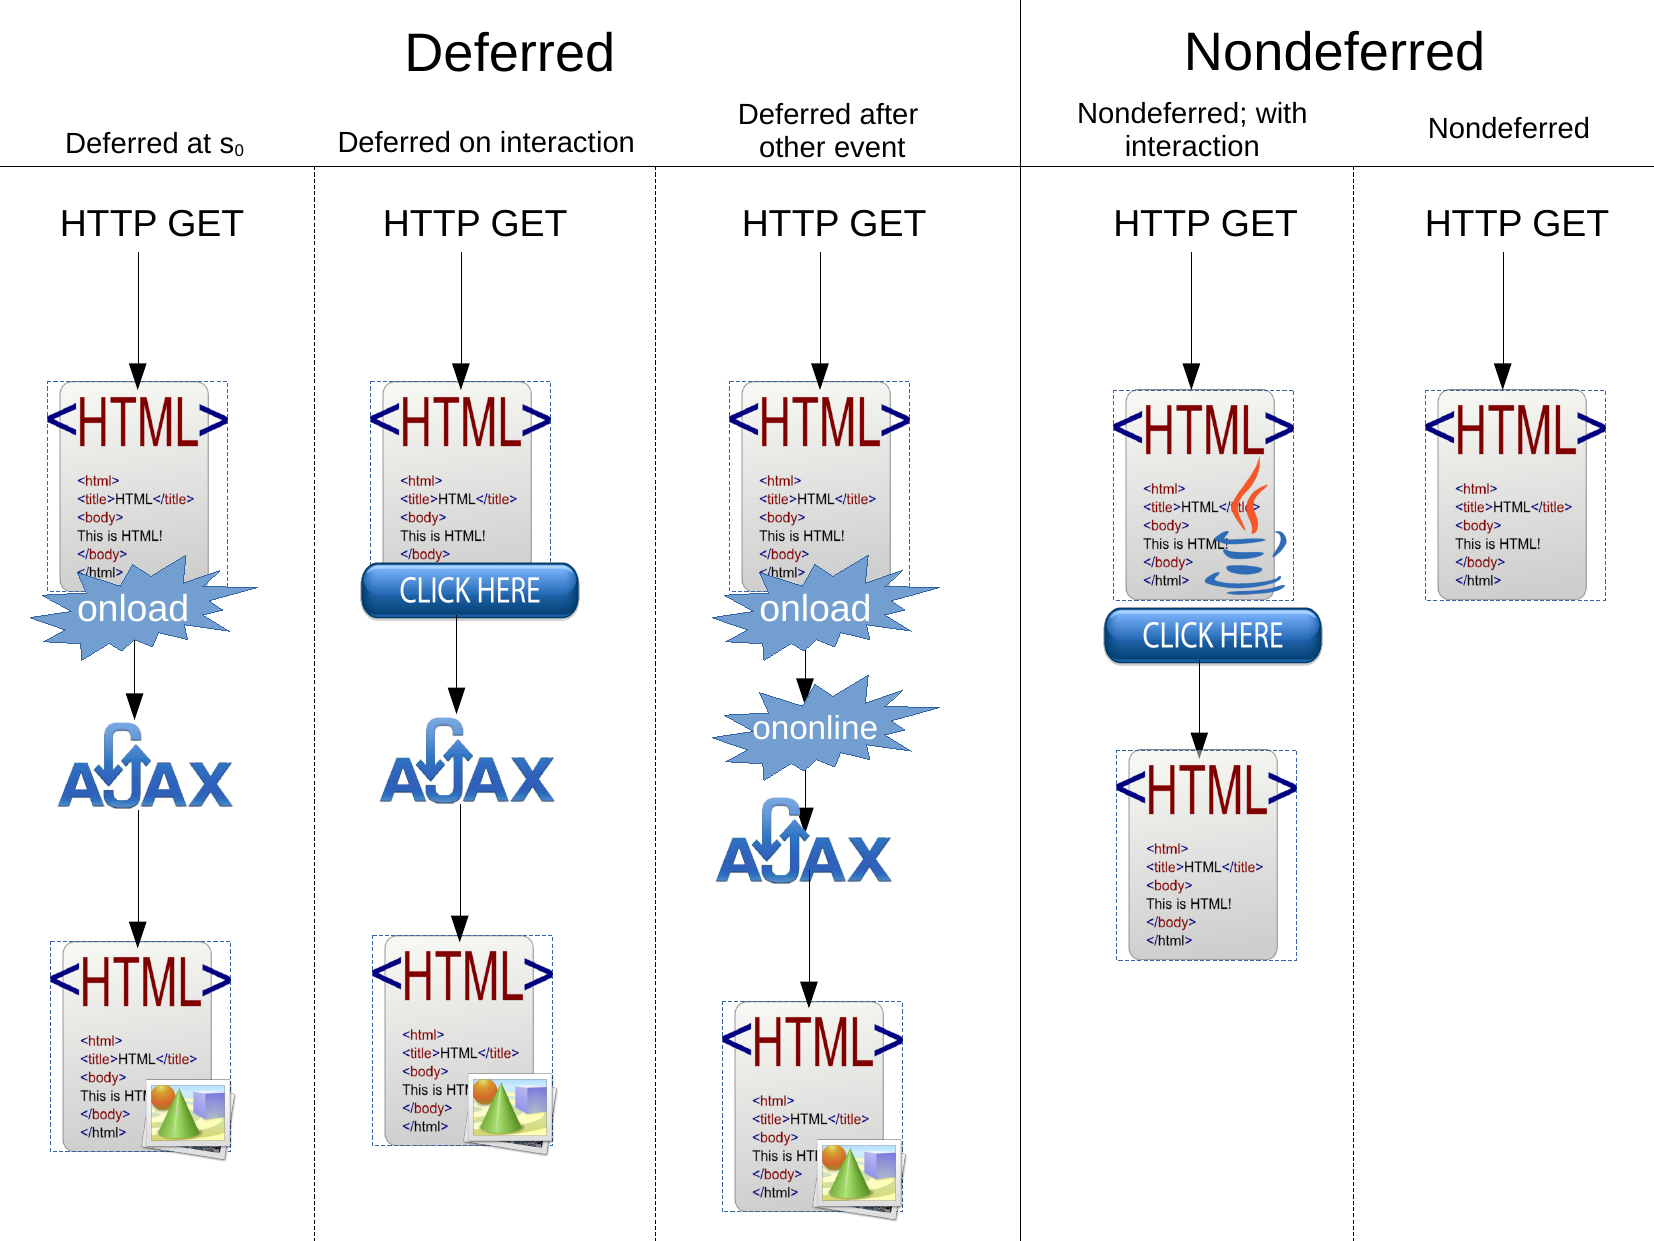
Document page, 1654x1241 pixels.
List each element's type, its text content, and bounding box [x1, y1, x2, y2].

picture [722, 1001, 910, 1231]
text_box Nondeferred; with interaction [1020, 90, 1366, 171]
picture [369, 699, 566, 820]
text_box Deferred after other event [660, 90, 1006, 171]
text_box Deferred at s0 [0, 120, 315, 178]
picture [705, 779, 903, 901]
text_box ononline [712, 675, 940, 779]
text_box onload [712, 555, 940, 661]
picture [1116, 749, 1297, 961]
text_box HTTP GET [727, 195, 955, 252]
picture [1425, 389, 1606, 601]
picture [47, 704, 244, 826]
picture [50, 941, 239, 1171]
picture [355, 381, 584, 625]
text_box Nondeferred [1035, 14, 1636, 91]
text_box Deferred [15, 15, 1006, 91]
text_box HTTP GET [1410, 195, 1638, 252]
text_box HTTP GET [1098, 195, 1327, 252]
picture [729, 381, 910, 592]
text_box Nondeferred [1366, 105, 1654, 153]
picture [47, 381, 228, 592]
text_box HTTP GET [368, 195, 596, 252]
text_box onload [30, 555, 258, 661]
text_box Deferred on interaction [314, 118, 660, 167]
text_box HTTP GET [45, 195, 273, 252]
picture [1098, 389, 1327, 670]
picture [372, 935, 561, 1165]
